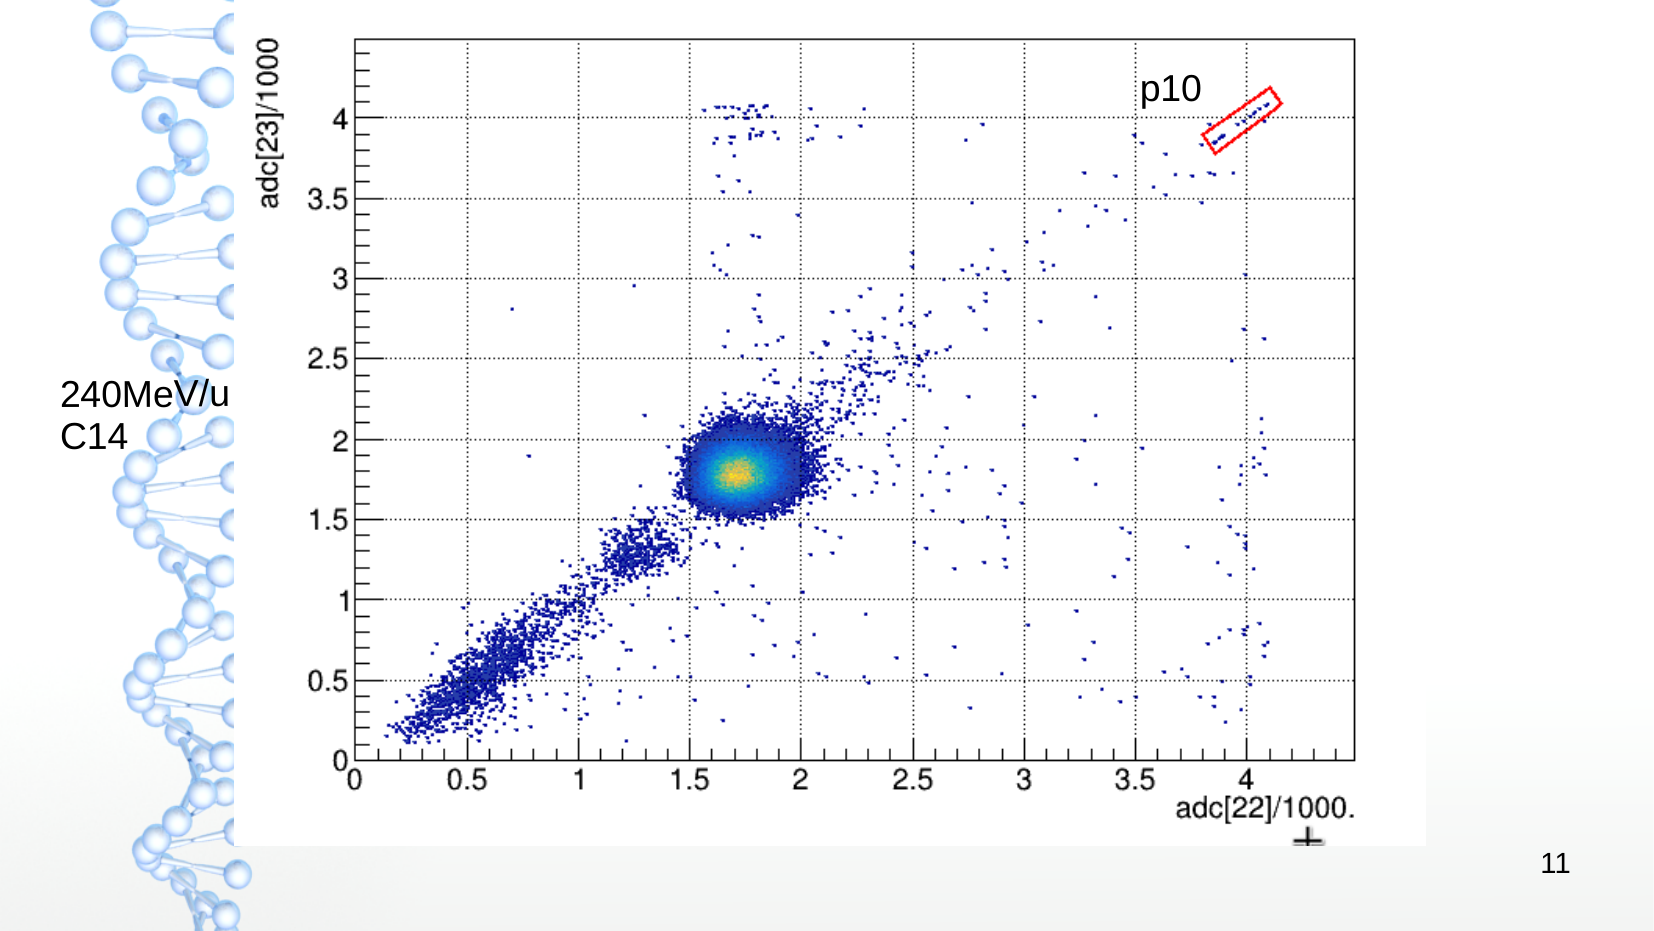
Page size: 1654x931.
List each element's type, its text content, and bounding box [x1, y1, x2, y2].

text_box p10 [1125, 60, 1246, 117]
picture [0, 0, 1654, 931]
text_box 240MeV/u C14 [45, 364, 285, 466]
